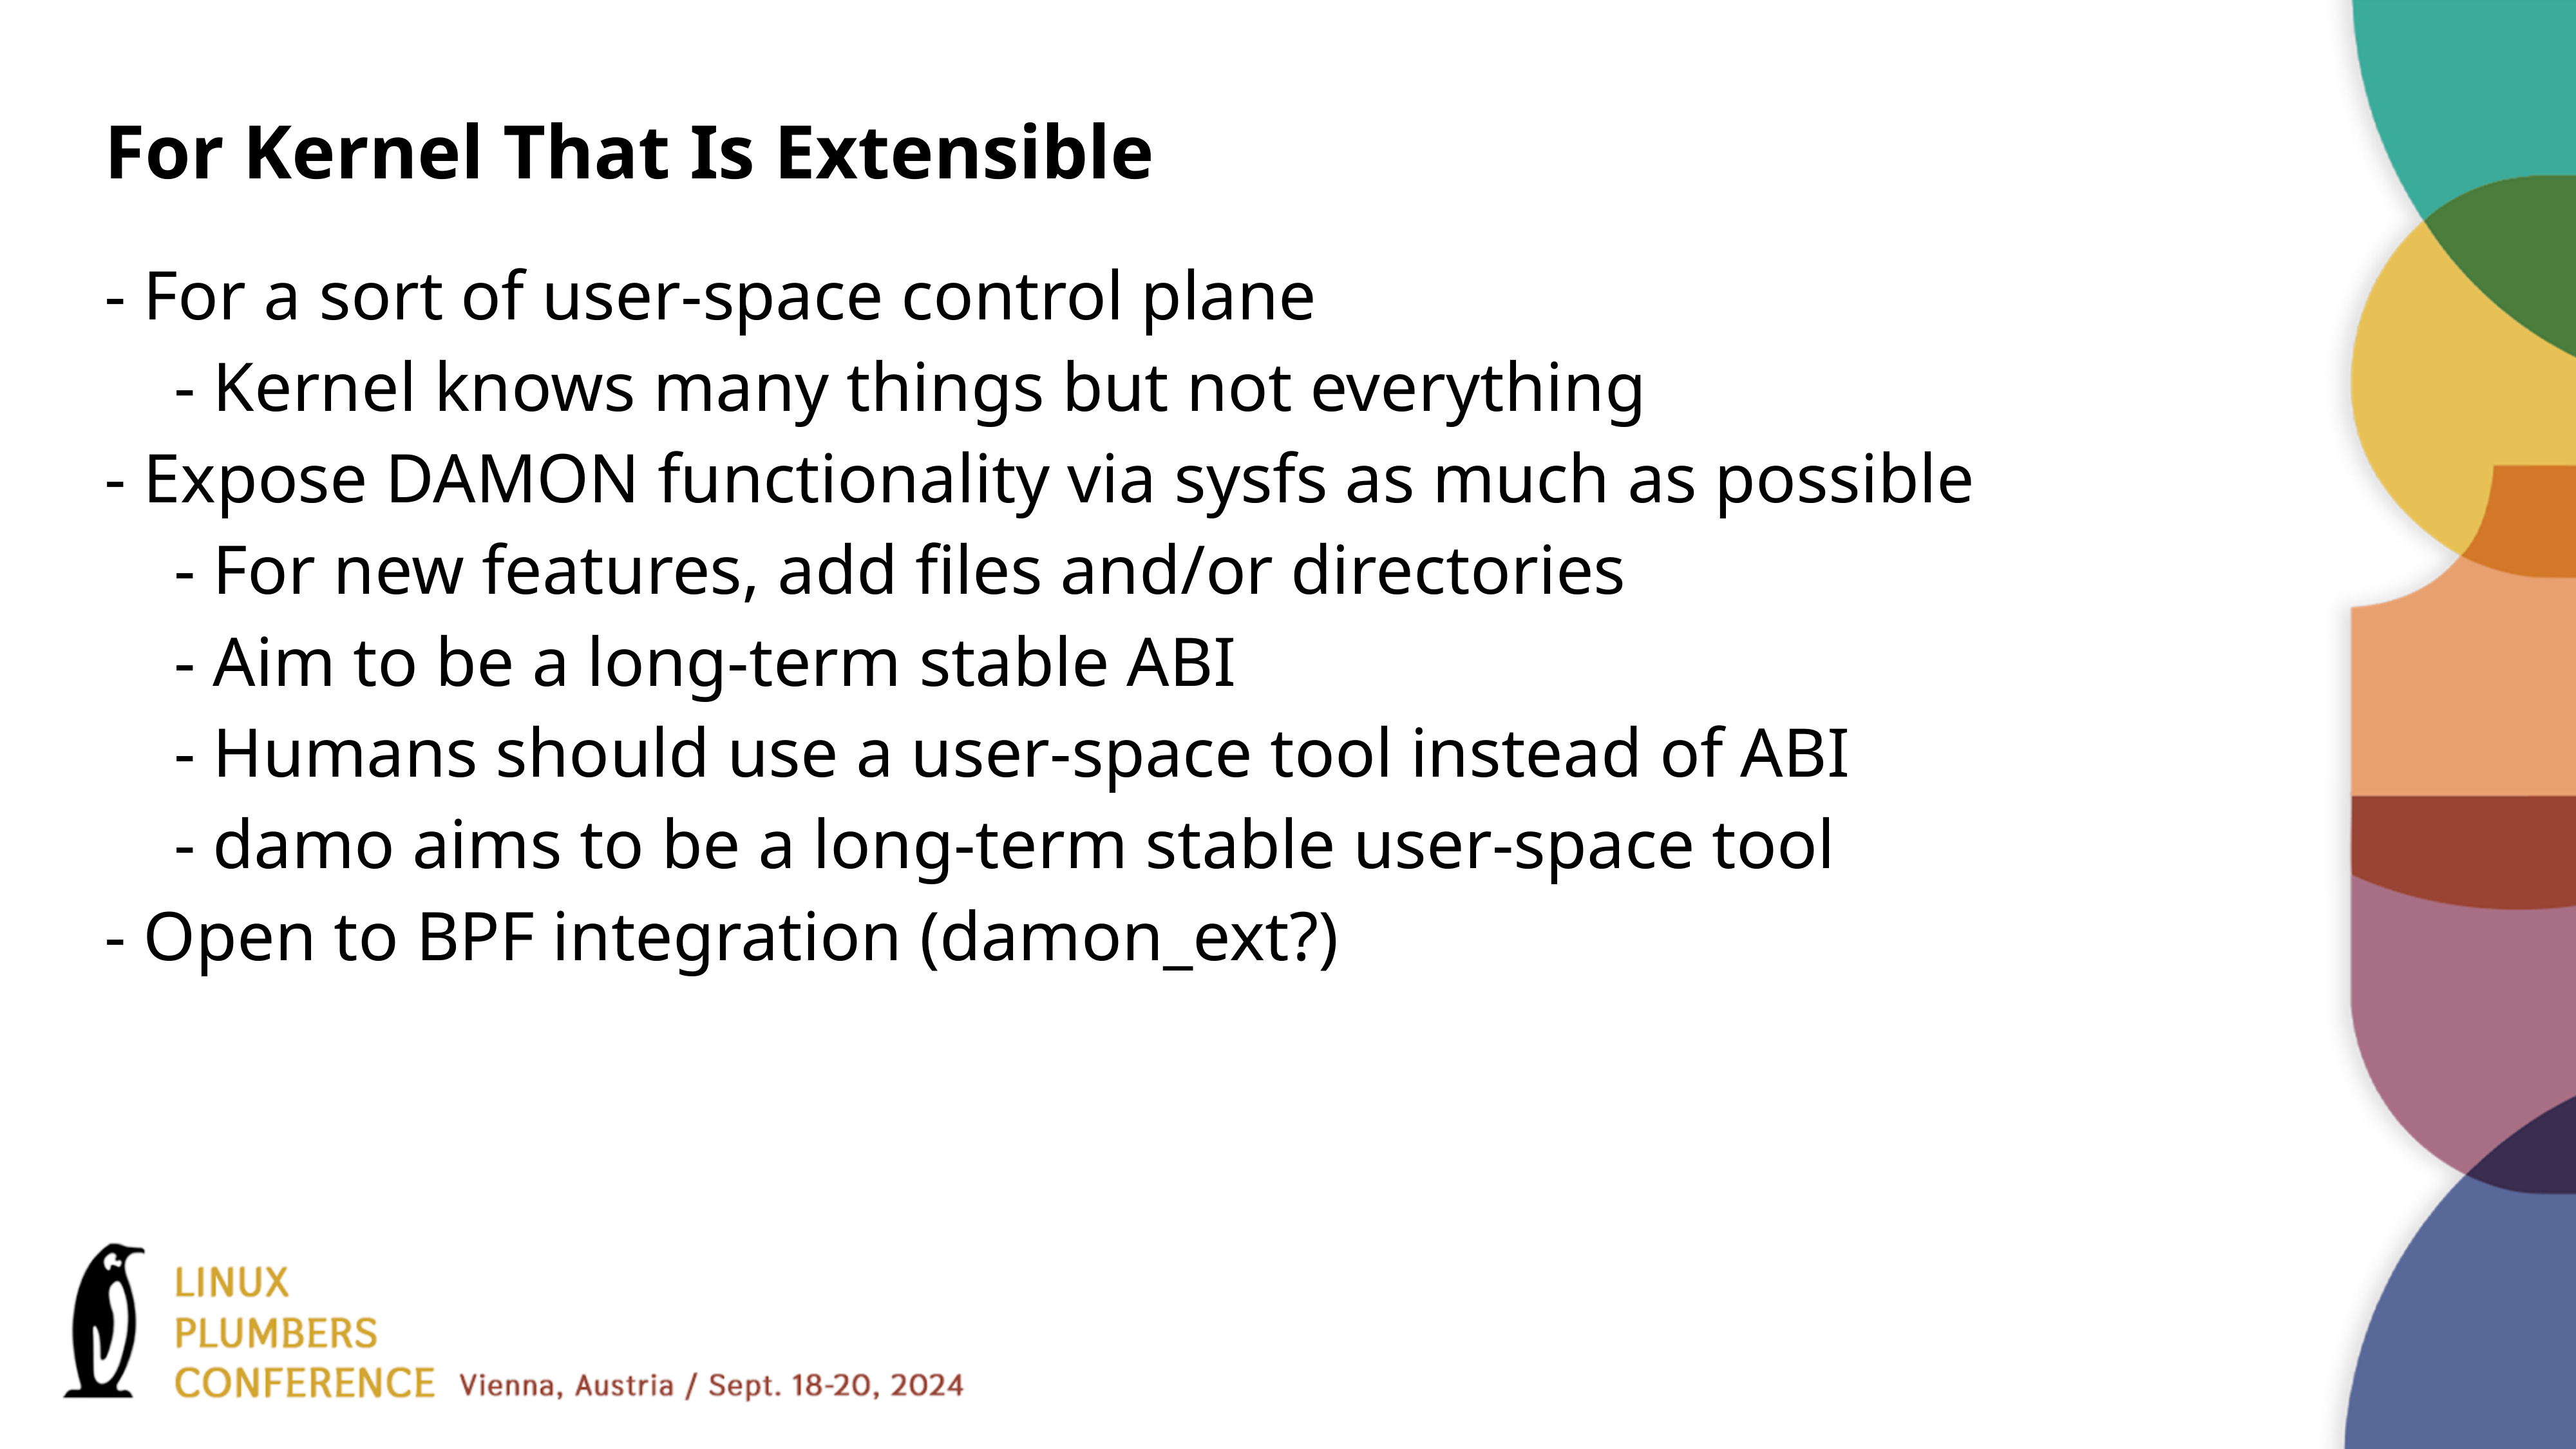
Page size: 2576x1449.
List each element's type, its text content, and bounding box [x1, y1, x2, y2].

text_box For Kernel That Is Extensible [95, 95, 2320, 209]
text_box - For a sort of user-space control plane - Kernel knows many things but not everything - Expose DAMON functionality via sysfs as much as possible - For new features, add files and/or directories - Aim to be a long-term stable ABI - Humans should use a user-space tool instead of ABI - damo aims to be a long-term stable user-space tool - Open to BPF integration (damon_ext?) [95, 243, 2320, 1141]
picture [0, 0, 2576, 1449]
